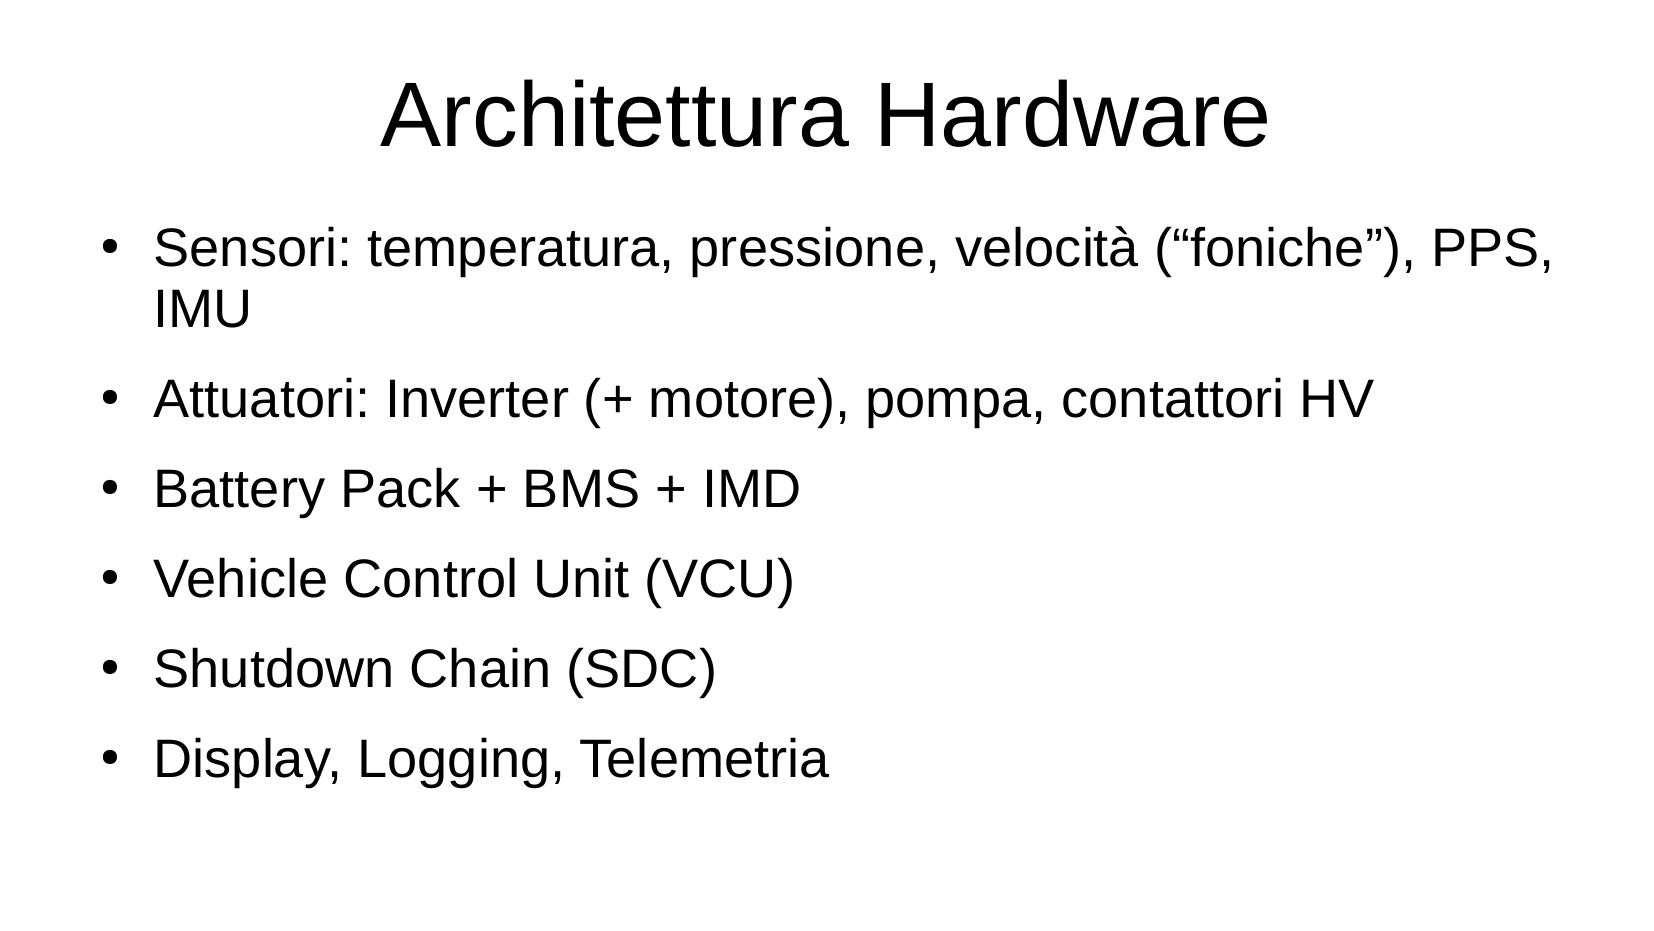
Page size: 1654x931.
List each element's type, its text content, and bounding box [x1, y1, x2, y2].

list Sensori: temperatura, pressione, velocità (“foniche”), PPS, IMU Attuatori: Inverter (+ motore), pompa, contattori HV Battery Pack + BMS + IMD Vehicle Control Unit (VCU) Shutdown Chain (SDC) Display, Logging, Telemetria [82, 217, 1571, 826]
title Architettura Hardware [82, 37, 1571, 193]
